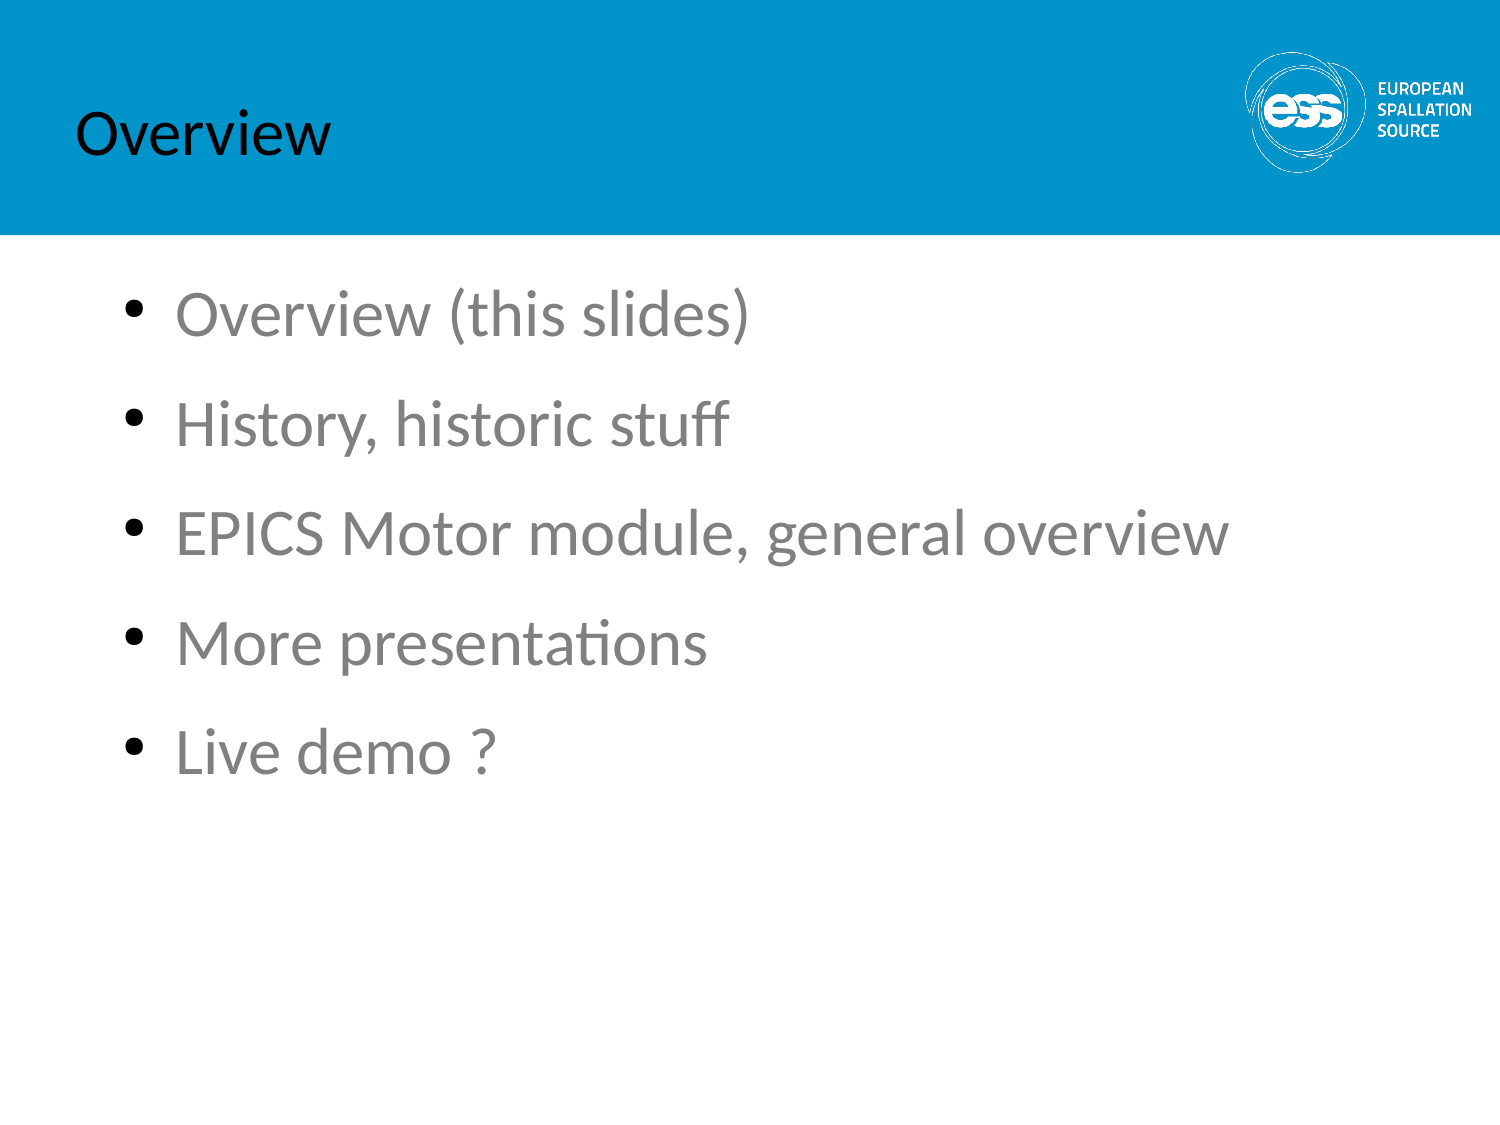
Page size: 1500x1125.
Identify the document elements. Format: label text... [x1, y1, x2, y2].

picture [1400, 83, 1407, 94]
picture [1398, 109, 1406, 115]
picture [1409, 104, 1415, 115]
picture [1454, 83, 1458, 94]
picture [1264, 94, 1342, 127]
picture [1418, 104, 1423, 115]
picture [1436, 104, 1444, 115]
picture [1379, 83, 1385, 94]
list Overview (this slides) History, historic stuff EPICS Motor module, general overview More presentations Live demo ? [90, 262, 1441, 1005]
picture [1432, 125, 1438, 136]
picture [1423, 83, 1430, 94]
title Overview [75, 45, 1247, 233]
picture [1443, 86, 1450, 93]
picture [1389, 104, 1393, 115]
picture [1422, 125, 1428, 134]
